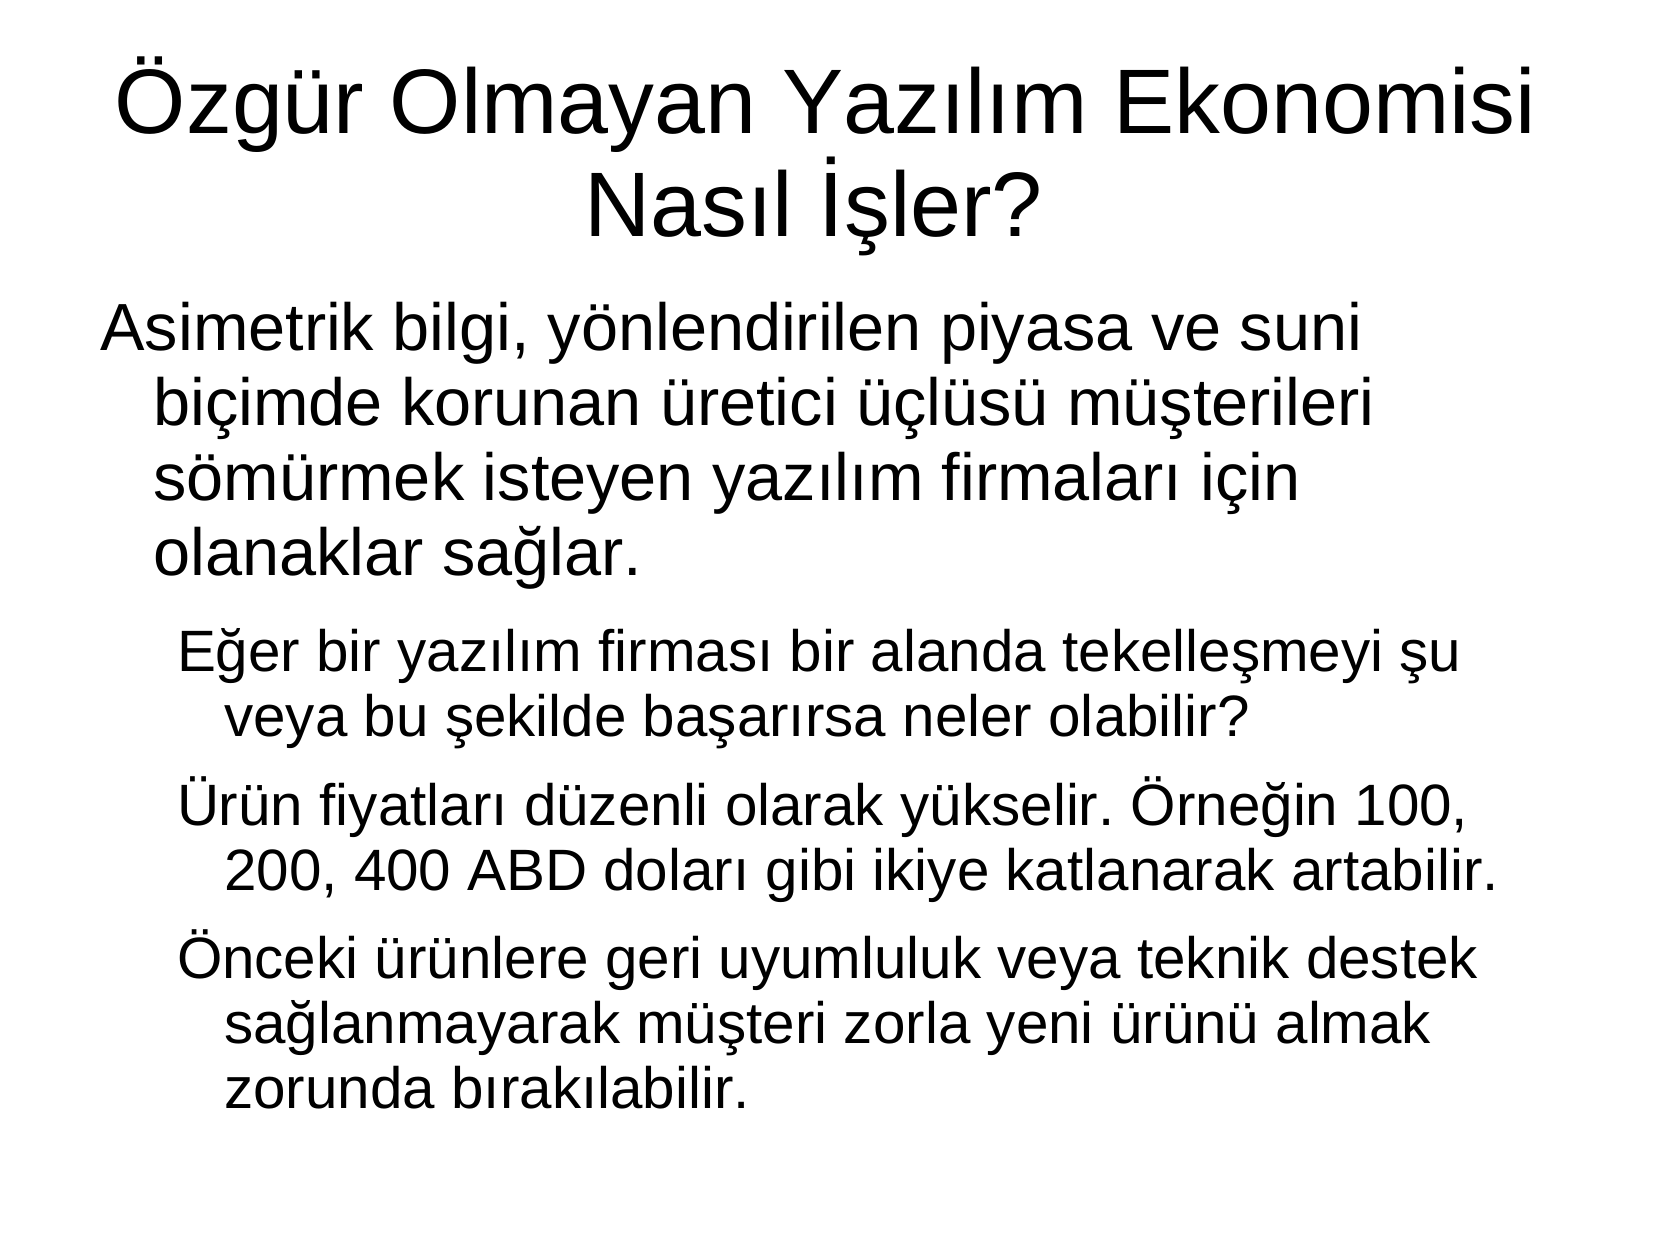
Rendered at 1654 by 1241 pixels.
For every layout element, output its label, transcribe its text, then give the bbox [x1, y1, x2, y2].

title Özgür Olmayan Yazılım Ekonomisi Nasıl İşler? [82, 39, 1571, 267]
list Asimetrik bilgi, yönlendirilen piyasa ve suni biçimde korunan üretici üçlüsü müşterileri sömürmek isteyen yazılım firmaları için olanaklar sağlar. Eğer bir yazılım firması bir alanda tekelleşmeyi şu veya bu şekilde başarırsa neler olabilir? Ürün fiyatları düzenli olarak yükselir. Örneğin 100, 200, 400 ABD doları gibi ikiye katlanarak artabilir. Önceki ürünlere geri uyumluluk veya teknik destek sağlanmayarak müşteri zorla yeni ürünü almak zorunda bırakılabilir. [82, 290, 1571, 1207]
